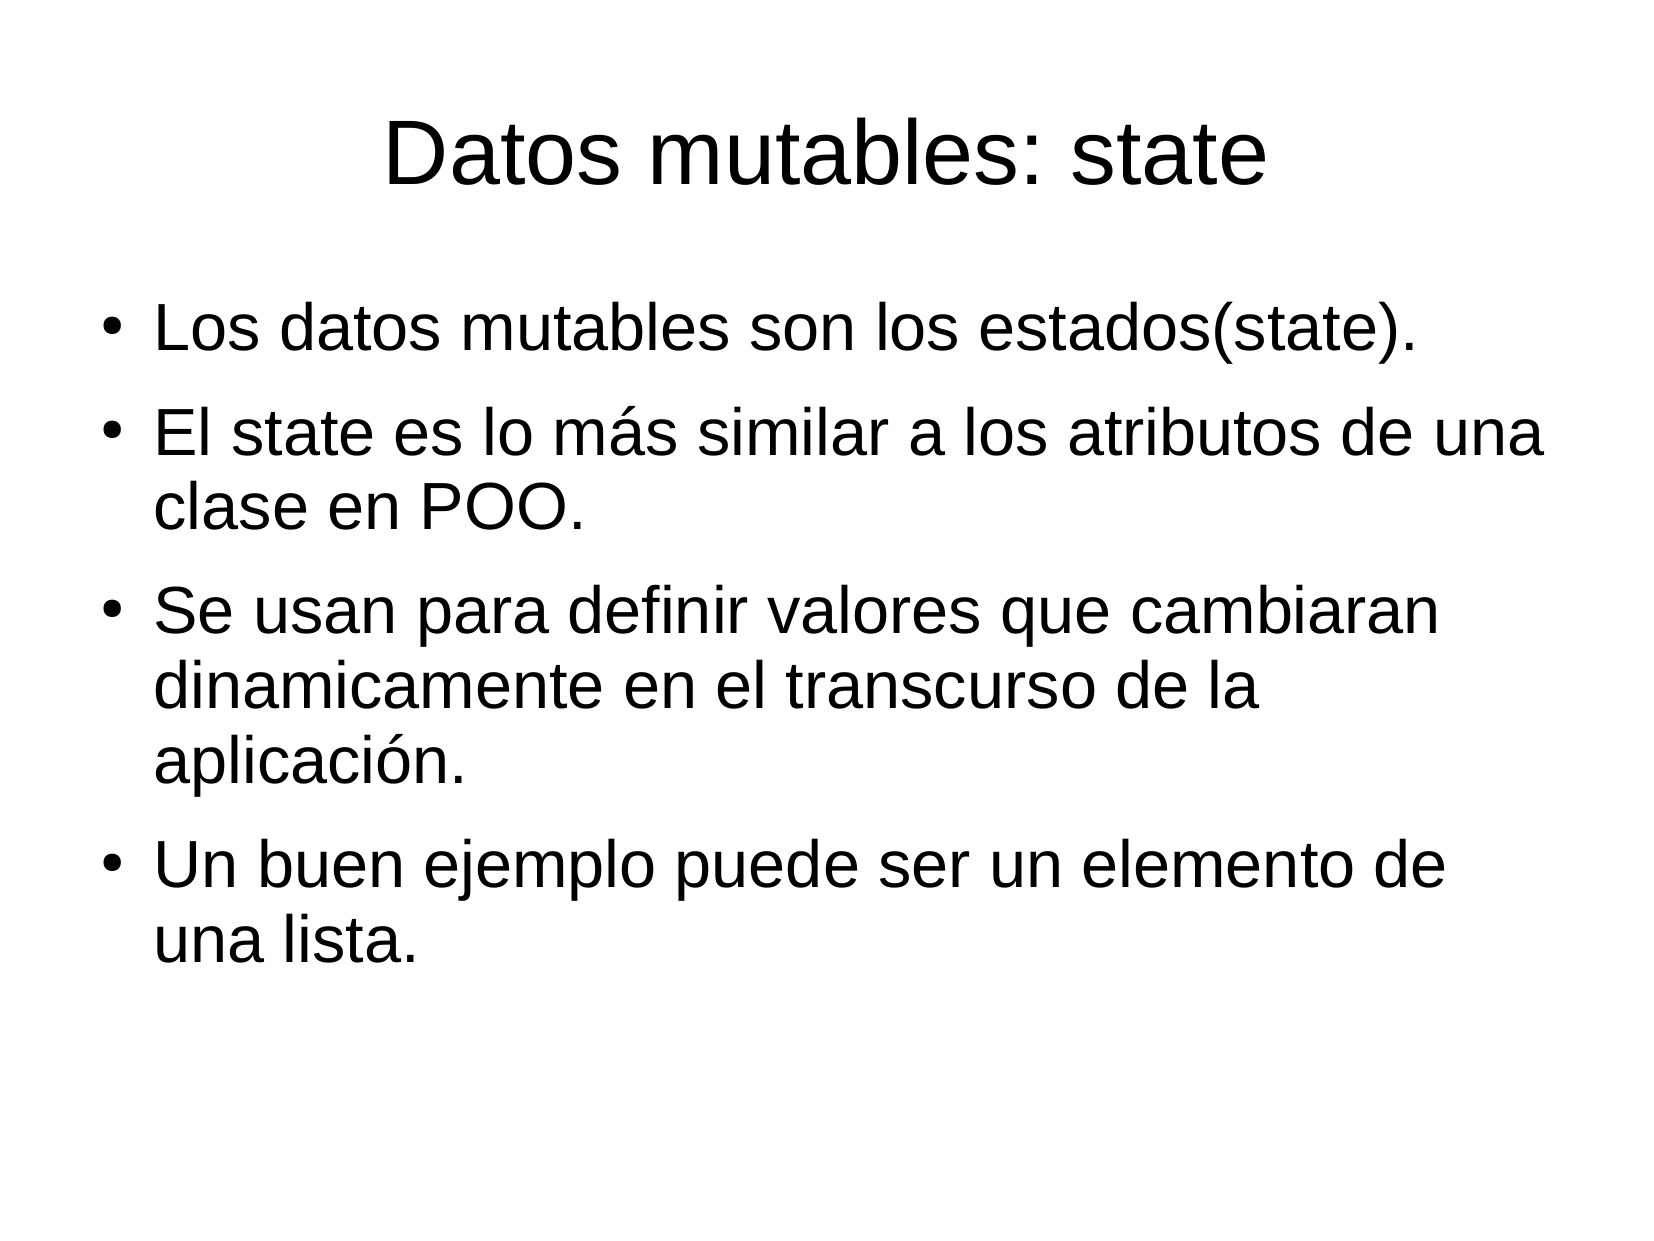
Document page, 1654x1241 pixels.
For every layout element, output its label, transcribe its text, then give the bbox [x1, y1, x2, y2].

list Los datos mutables son los estados(state). El state es lo más similar a los atributos de una clase en POO. Se usan para definir valores que cambiaran dinamicamente en el transcurso de la aplicación. Un buen ejemplo puede ser un elemento de una lista. [82, 290, 1571, 1010]
title Datos mutables: state [82, 49, 1571, 257]
